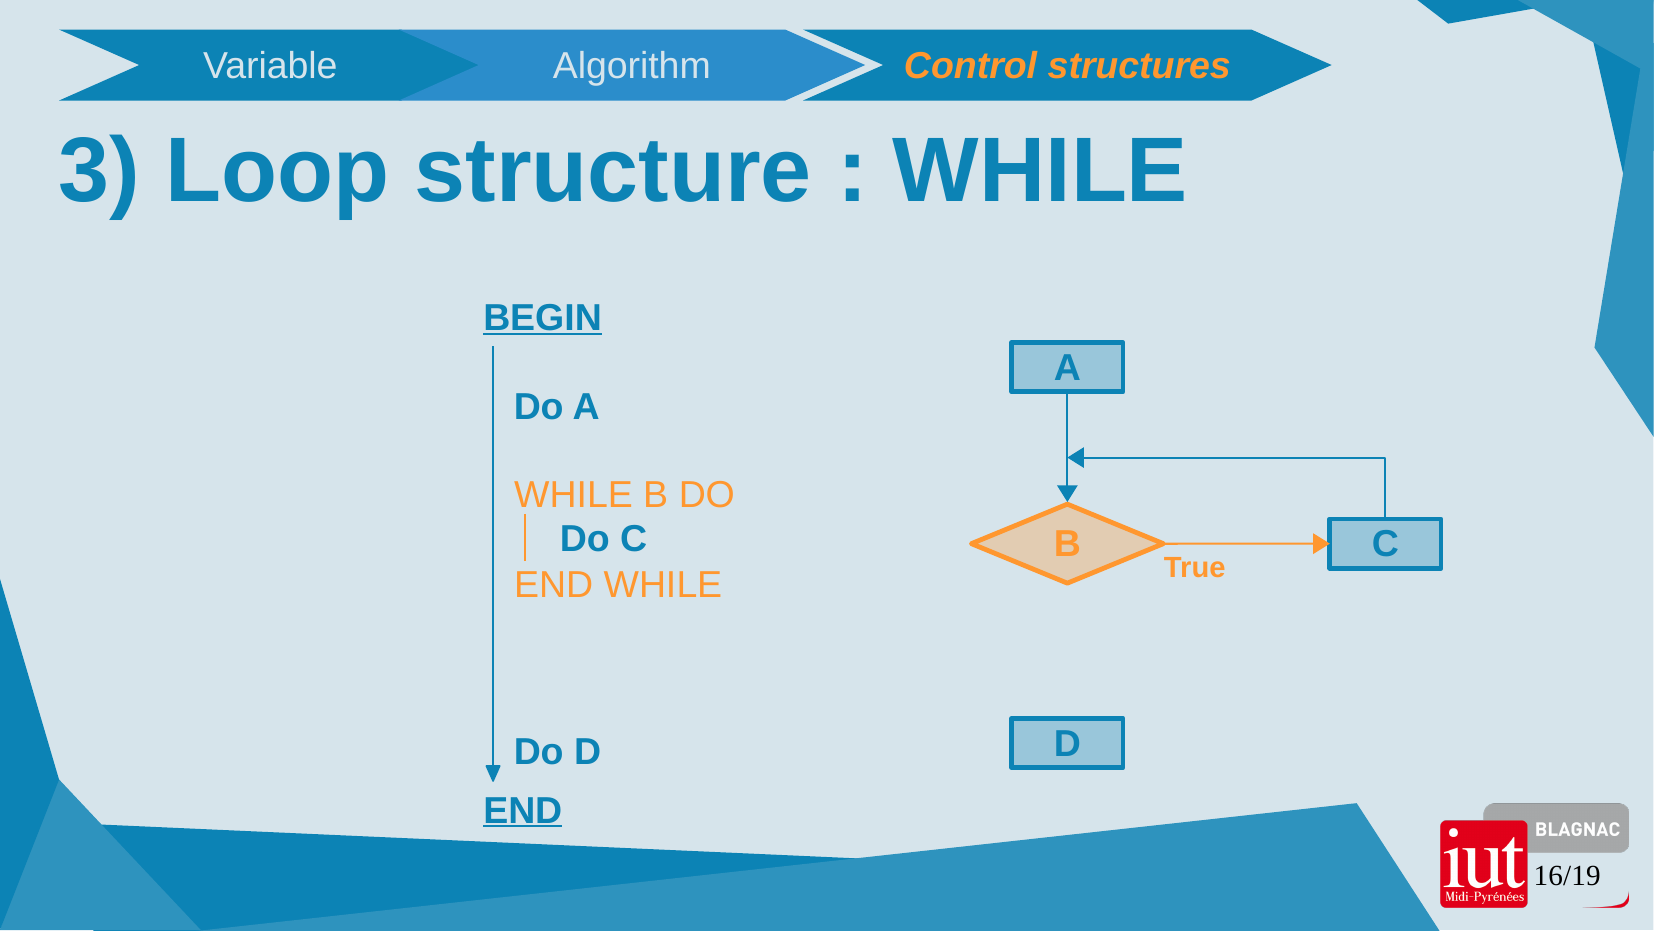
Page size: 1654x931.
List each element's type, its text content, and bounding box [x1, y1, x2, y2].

text_box Do A [498, 377, 618, 435]
text_box True [1149, 543, 1241, 592]
text_box END [468, 781, 578, 839]
text_box Control structures [803, 29, 1332, 101]
text_box C [1329, 518, 1441, 569]
text_box Algorithm [398, 29, 866, 101]
title 3) Loop structure : WHILE [59, 118, 1548, 221]
text_box Do C [545, 509, 674, 567]
text_box Do D [498, 723, 618, 781]
text_box Variable [59, 29, 476, 101]
text_box D [1011, 718, 1123, 768]
picture [1440, 803, 1629, 908]
text_box BEGIN [468, 289, 618, 347]
text_box A [1011, 342, 1123, 392]
text_box B [971, 504, 1162, 584]
text_box WHILE B DO END WHILE [499, 466, 751, 613]
